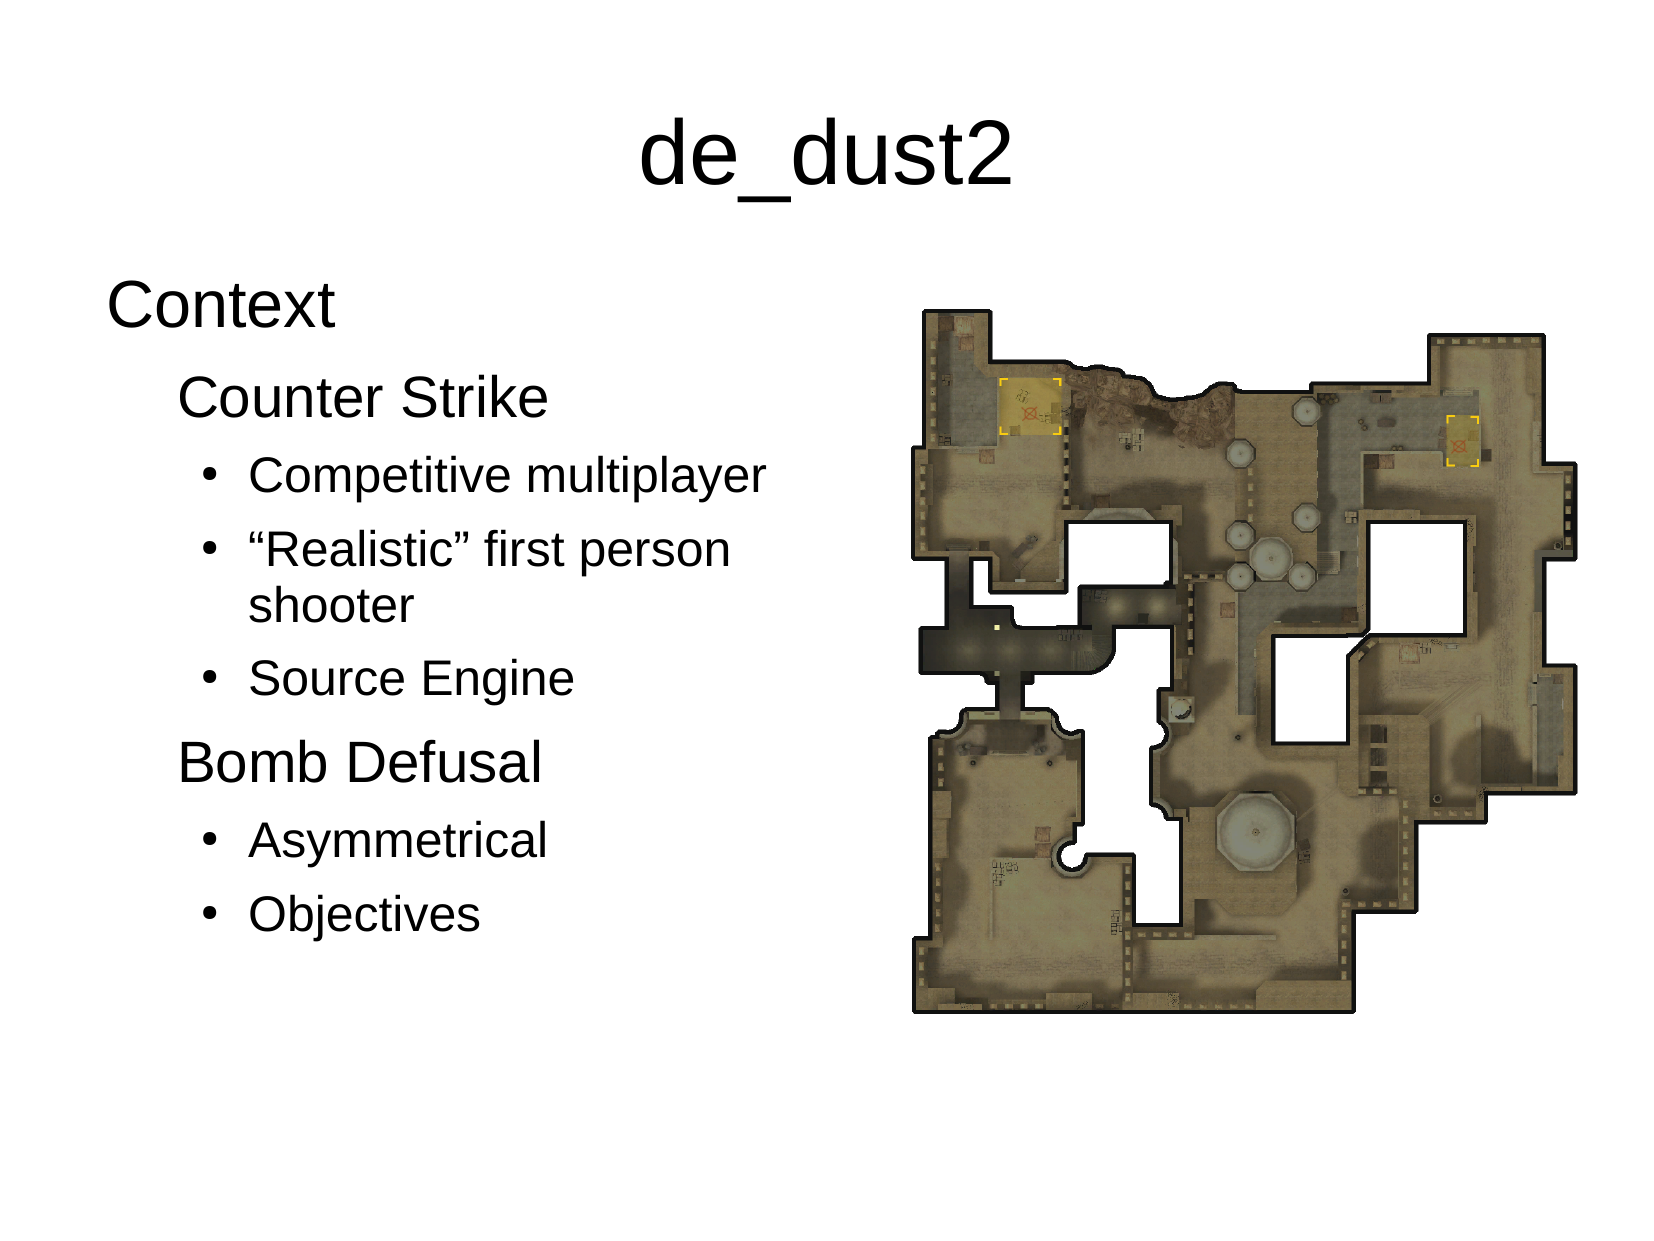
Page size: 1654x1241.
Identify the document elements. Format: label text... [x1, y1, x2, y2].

title de_dust2 [82, 49, 1571, 257]
list Context Counter Strike Competitive multiplayer “Realistic” first person shooter Source Engine Bomb Defusal Asymmetrical Objectives [35, 266, 851, 1087]
picture [885, 296, 1606, 1016]
